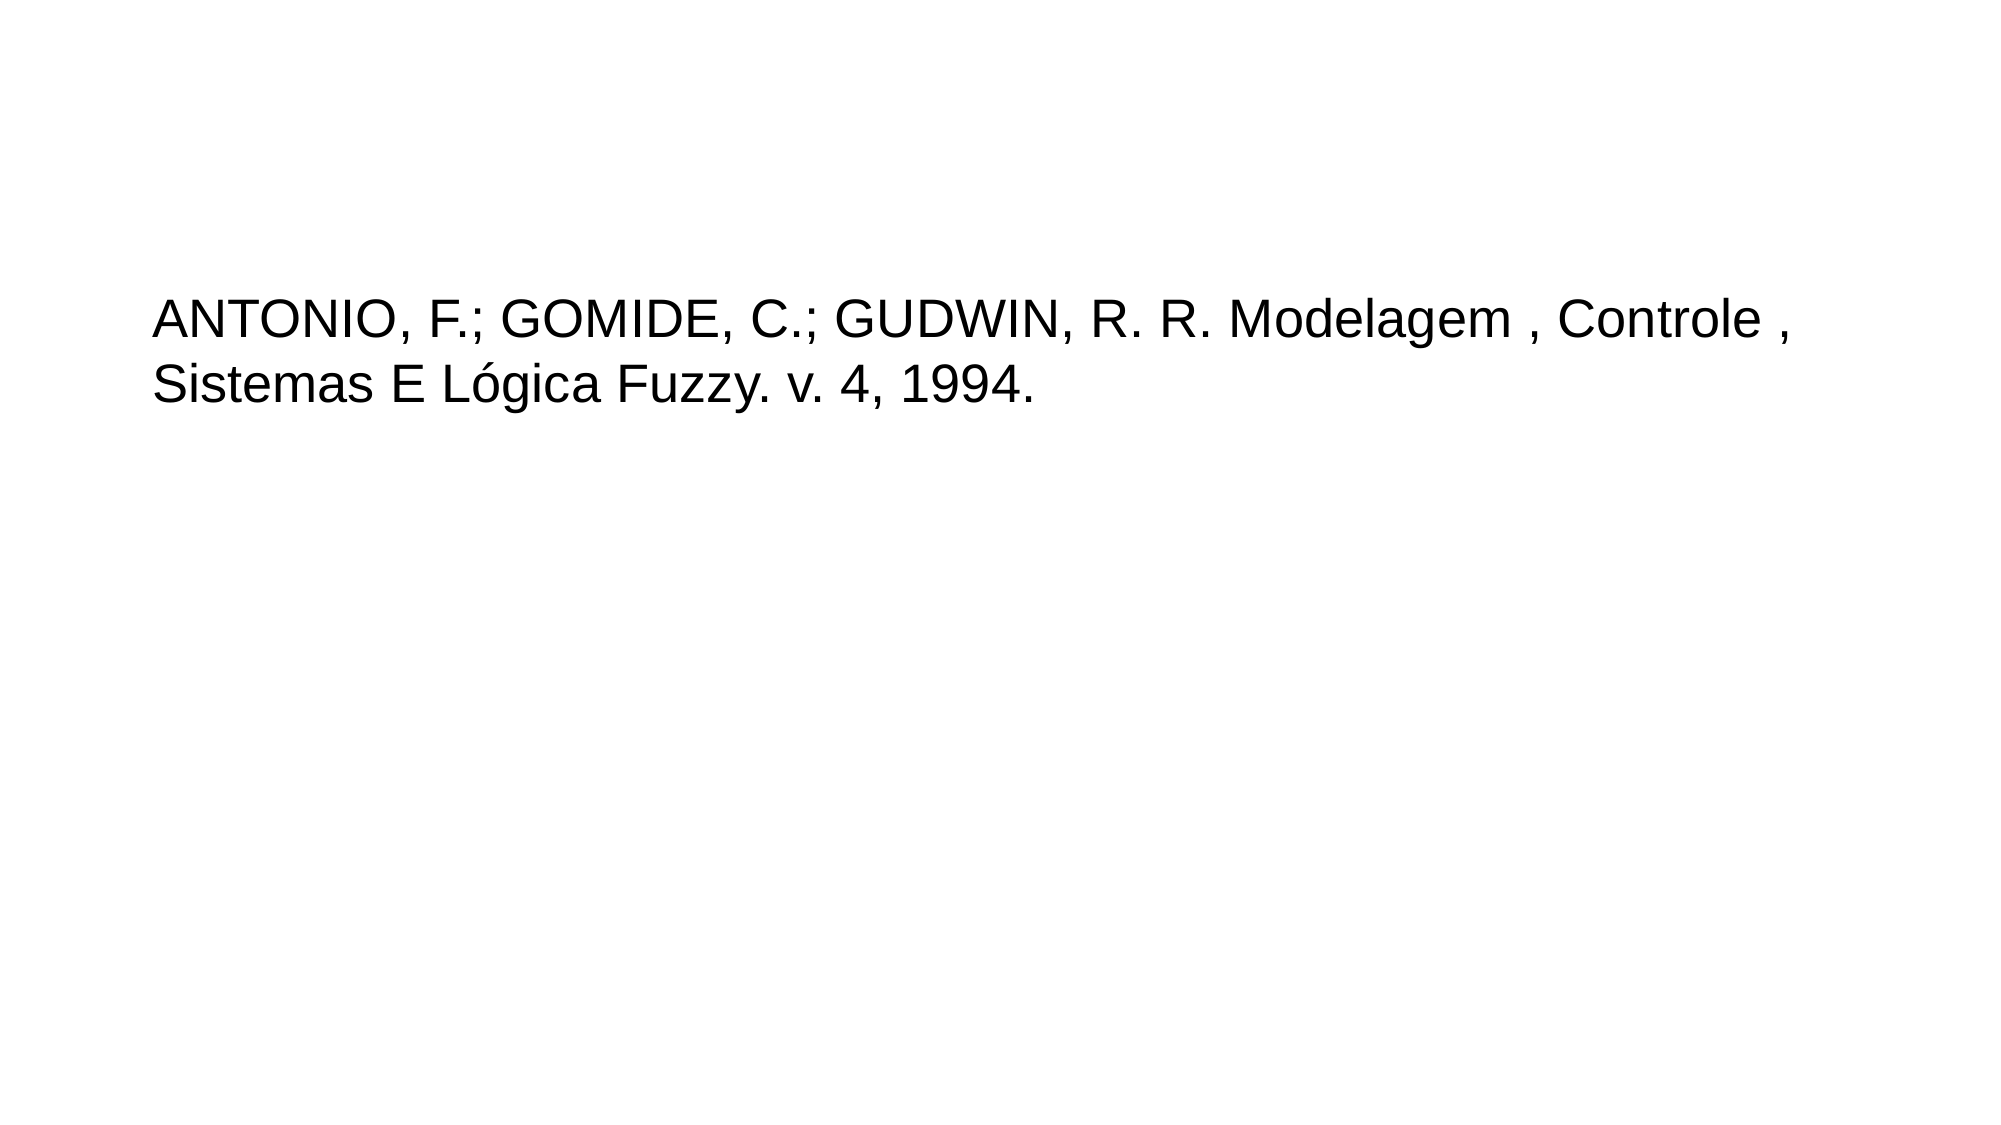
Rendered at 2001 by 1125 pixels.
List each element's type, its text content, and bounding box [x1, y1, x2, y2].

text_box ANTONIO, F.; GOMIDE, C.; GUDWIN, R. R. Modelagem , Controle , Sistemas E Lógica Fuzzy. v. 4, 1994. [137, 276, 1863, 1014]
